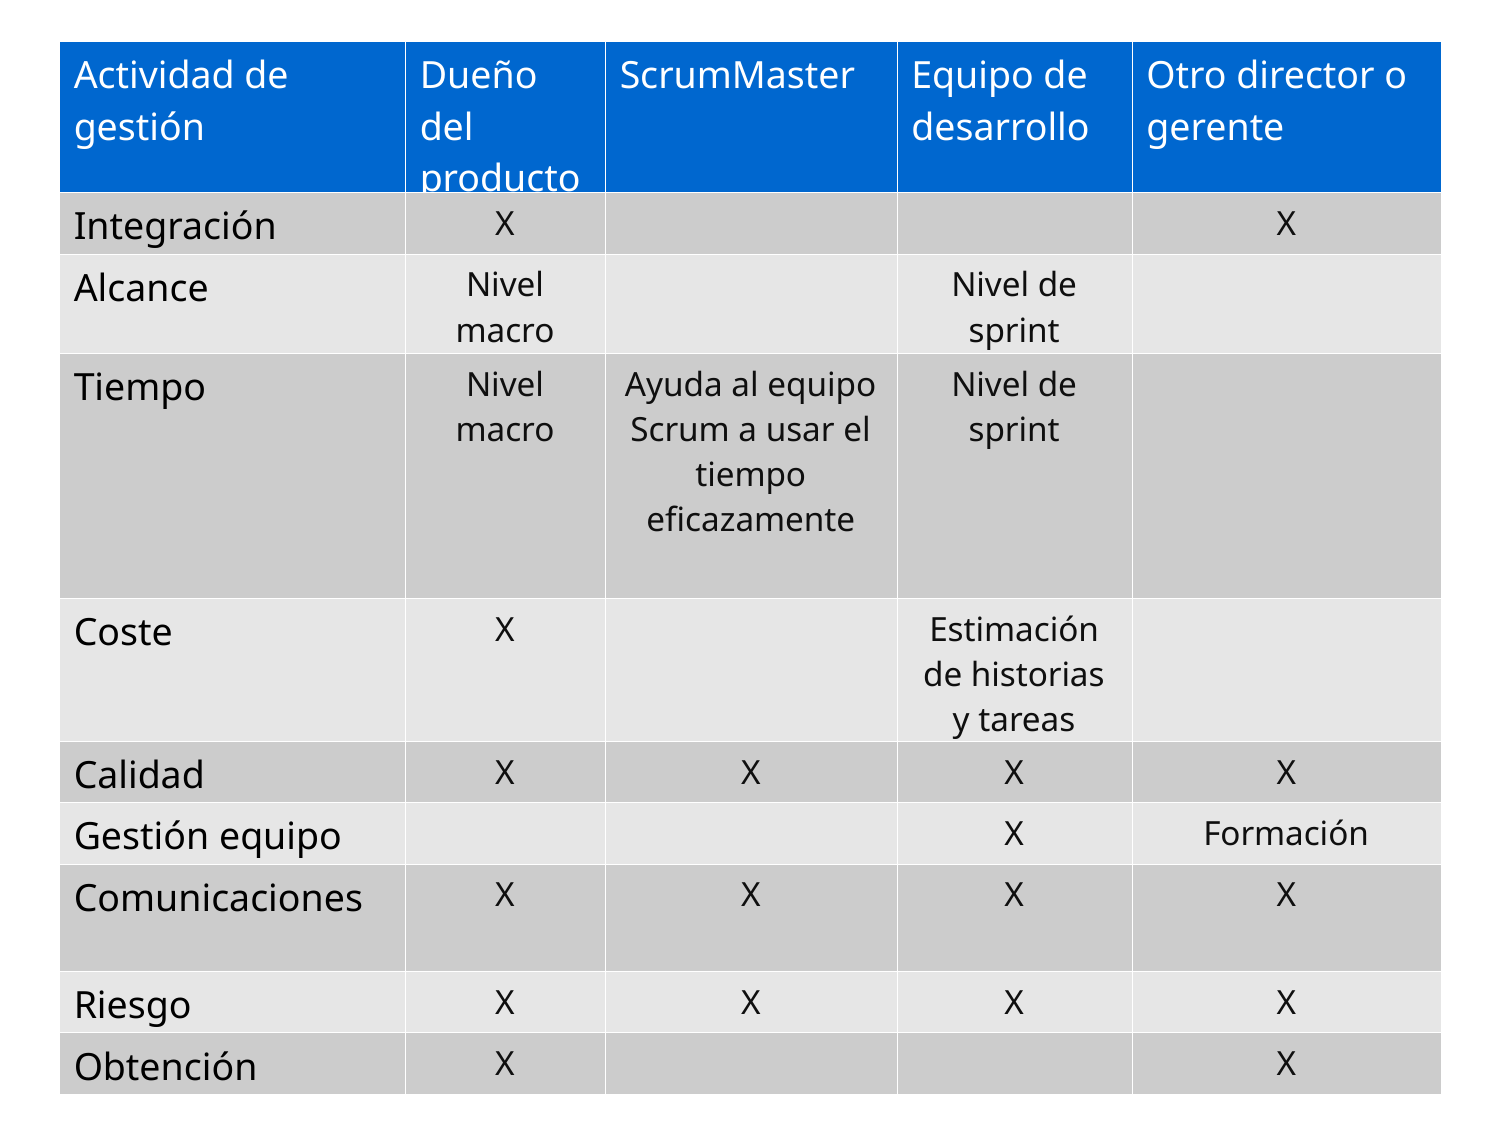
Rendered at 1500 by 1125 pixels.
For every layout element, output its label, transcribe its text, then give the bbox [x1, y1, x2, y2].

table_cell Formación [1133, 803, 1441, 864]
table_cell Ayuda al equipo Scrum a usar el tiempo eficazamente [606, 354, 897, 598]
table_cell Nivel de sprint [898, 354, 1132, 598]
table_cell X [606, 742, 897, 802]
table_cell X [1133, 1033, 1441, 1094]
table_cell Tiempo [60, 354, 405, 598]
table_cell X [406, 972, 605, 1032]
table_header ScrumMaster [606, 42, 897, 192]
table_cell X [606, 865, 897, 971]
table_cell X [898, 972, 1132, 1032]
table_cell Riesgo [60, 972, 405, 1032]
table_cell [606, 803, 897, 864]
table_cell [1133, 354, 1441, 598]
table_cell X [1133, 972, 1441, 1032]
table_cell [898, 193, 1132, 254]
table_cell X [1133, 193, 1441, 254]
table_cell X [1133, 865, 1441, 971]
table_cell Nivel de sprint [898, 255, 1132, 353]
table_cell X [406, 193, 605, 254]
table_cell Nivel macro [406, 255, 605, 353]
table_cell Estimación de historias y tareas [898, 599, 1132, 741]
table_cell Coste [60, 599, 405, 741]
table_header Equipo de desarrollo [898, 42, 1132, 192]
table_cell Gestión equipo [60, 803, 405, 864]
table_cell Alcance [60, 255, 405, 353]
table_cell Nivel macro [406, 354, 605, 598]
table_cell [406, 803, 605, 864]
table_header Actividad de gestión [60, 42, 405, 192]
table_cell X [406, 599, 605, 741]
table_cell X [898, 865, 1132, 971]
table_cell [1133, 255, 1441, 353]
table_cell Obtención [60, 1033, 405, 1094]
table_cell Calidad [60, 742, 405, 802]
table_cell X [406, 1033, 605, 1094]
table_cell [606, 255, 897, 353]
table_cell Integración [60, 193, 405, 254]
table_header Dueño del producto [406, 42, 605, 192]
table_cell X [606, 972, 897, 1032]
table_cell X [406, 865, 605, 971]
table_cell X [1133, 742, 1441, 802]
table_cell Comunicaciones [60, 865, 405, 971]
table_cell [606, 193, 897, 254]
table_cell [1133, 599, 1441, 741]
table_header Otro director o gerente [1133, 42, 1441, 192]
table_cell X [898, 803, 1132, 864]
table_cell X [898, 742, 1132, 802]
table_cell X [406, 742, 605, 802]
table_cell [606, 599, 897, 741]
table_cell [606, 1033, 897, 1094]
table_cell [898, 1033, 1132, 1094]
